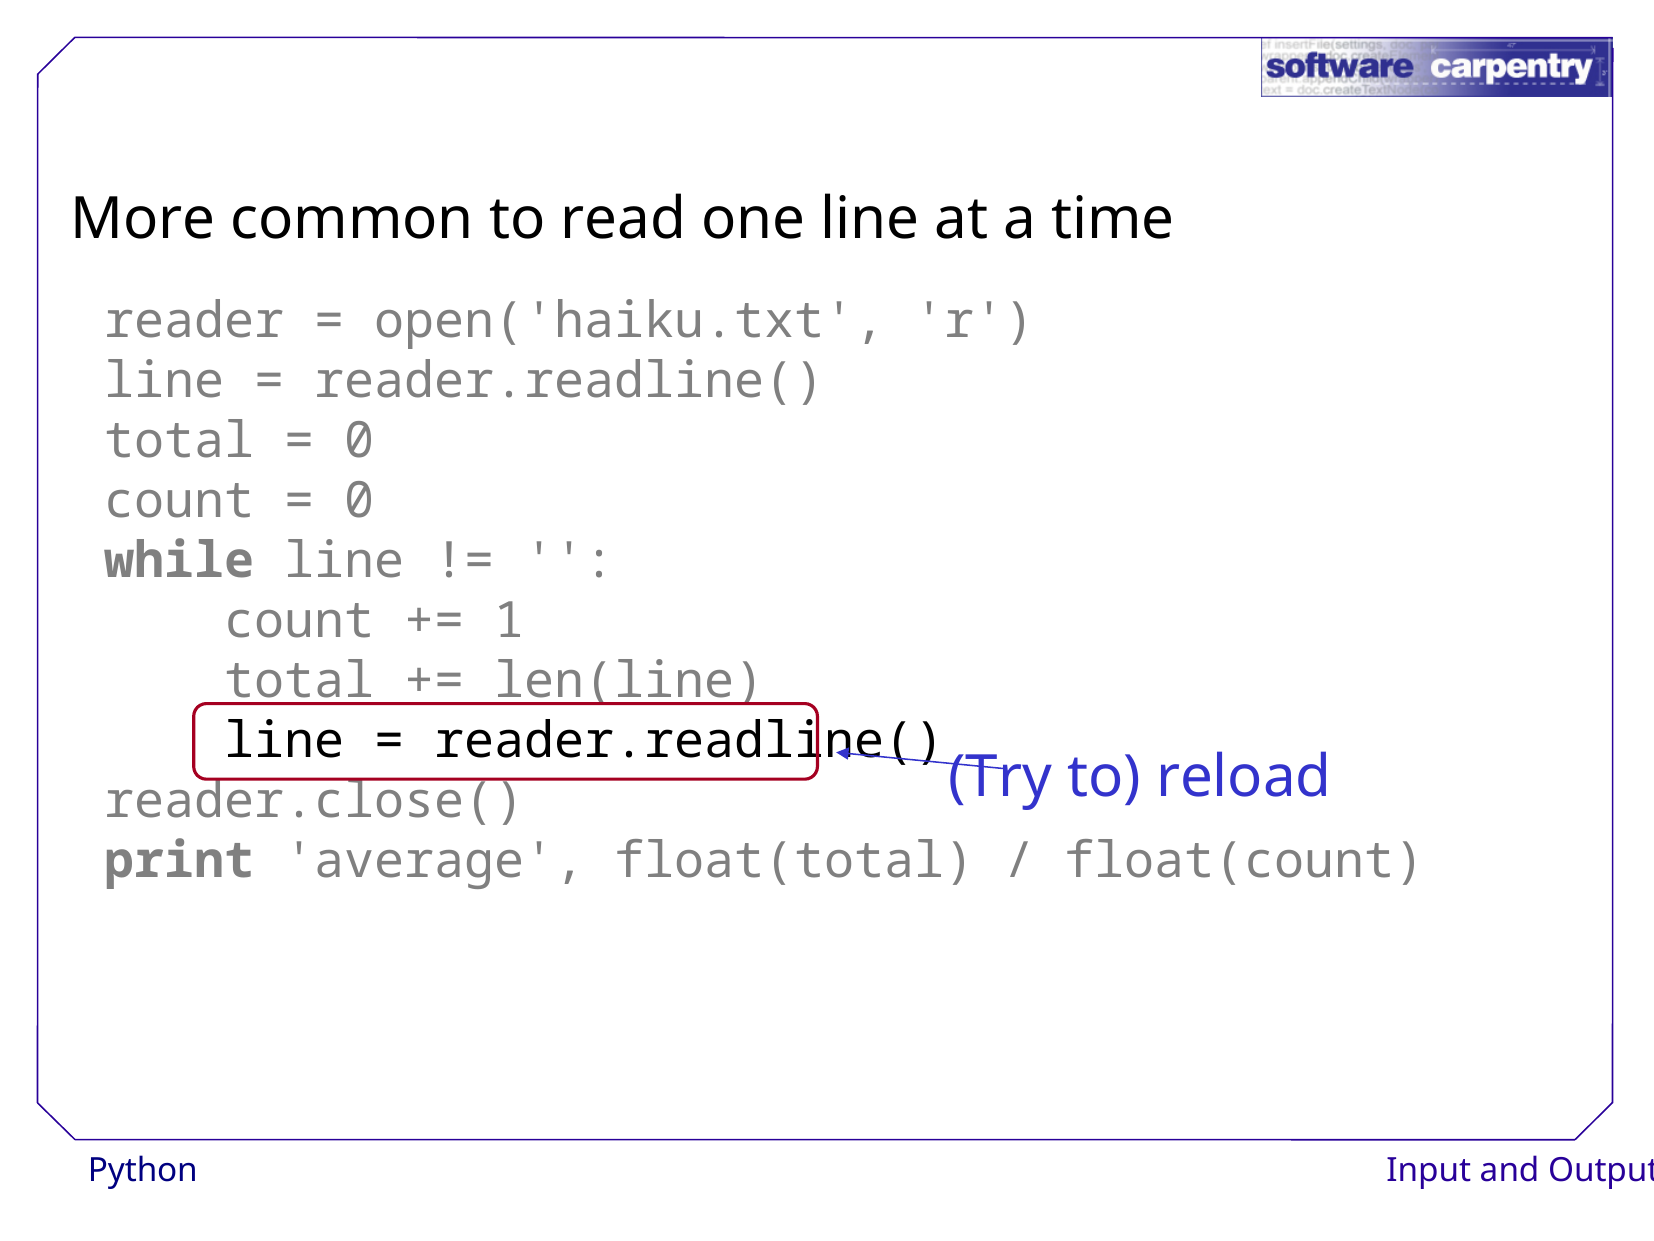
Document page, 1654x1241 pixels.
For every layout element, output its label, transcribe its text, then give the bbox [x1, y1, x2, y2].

text_box (Try to) reload [933, 695, 1497, 816]
text_box More common to read one line at a time [55, 138, 1340, 259]
text_box reader = open('haiku.txt', 'r') line = reader.readline() total = 0 count = 0 while line != '': count += 1 total += len(line) line = reader.readline() reader.close() print 'average', float(total) / float(count) [89, 279, 1512, 1027]
picture [1261, 39, 1613, 97]
